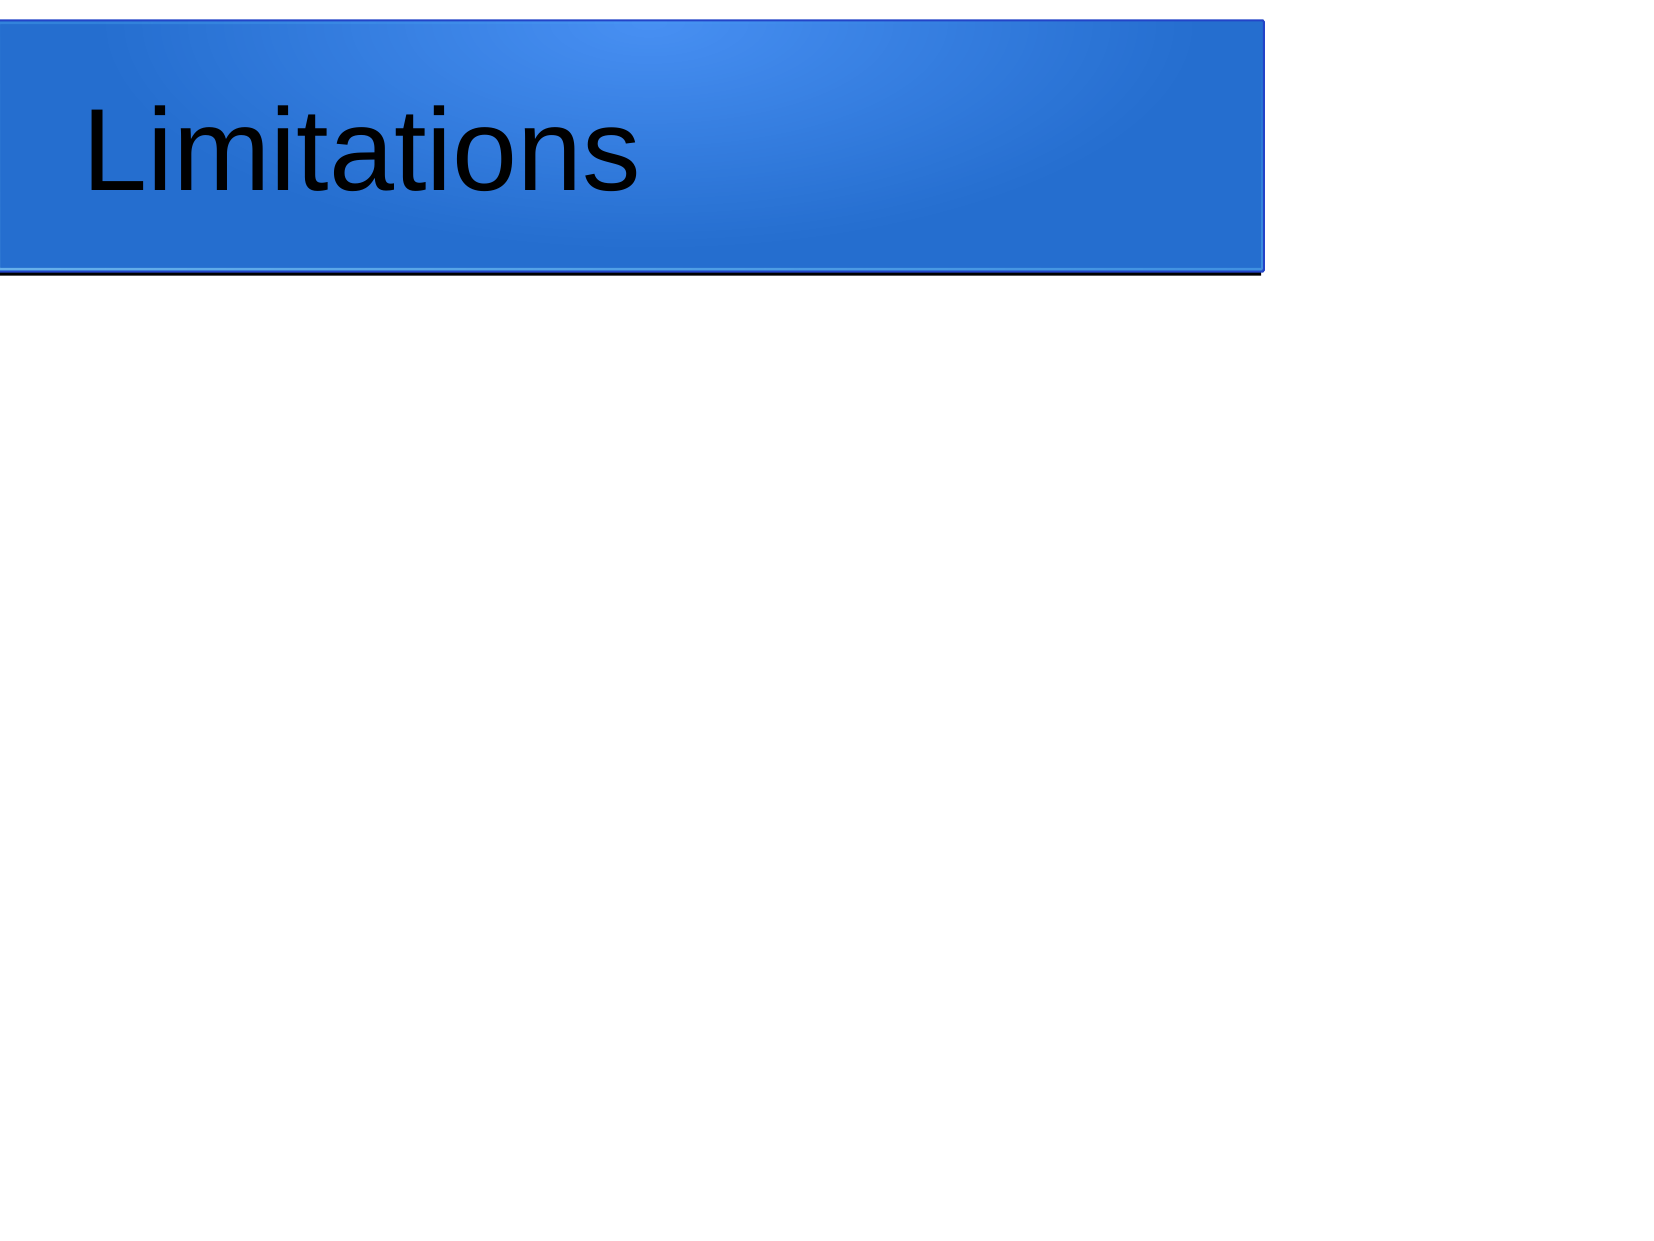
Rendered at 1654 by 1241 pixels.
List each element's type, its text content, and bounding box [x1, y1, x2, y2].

title Limitations [82, 47, 1235, 252]
